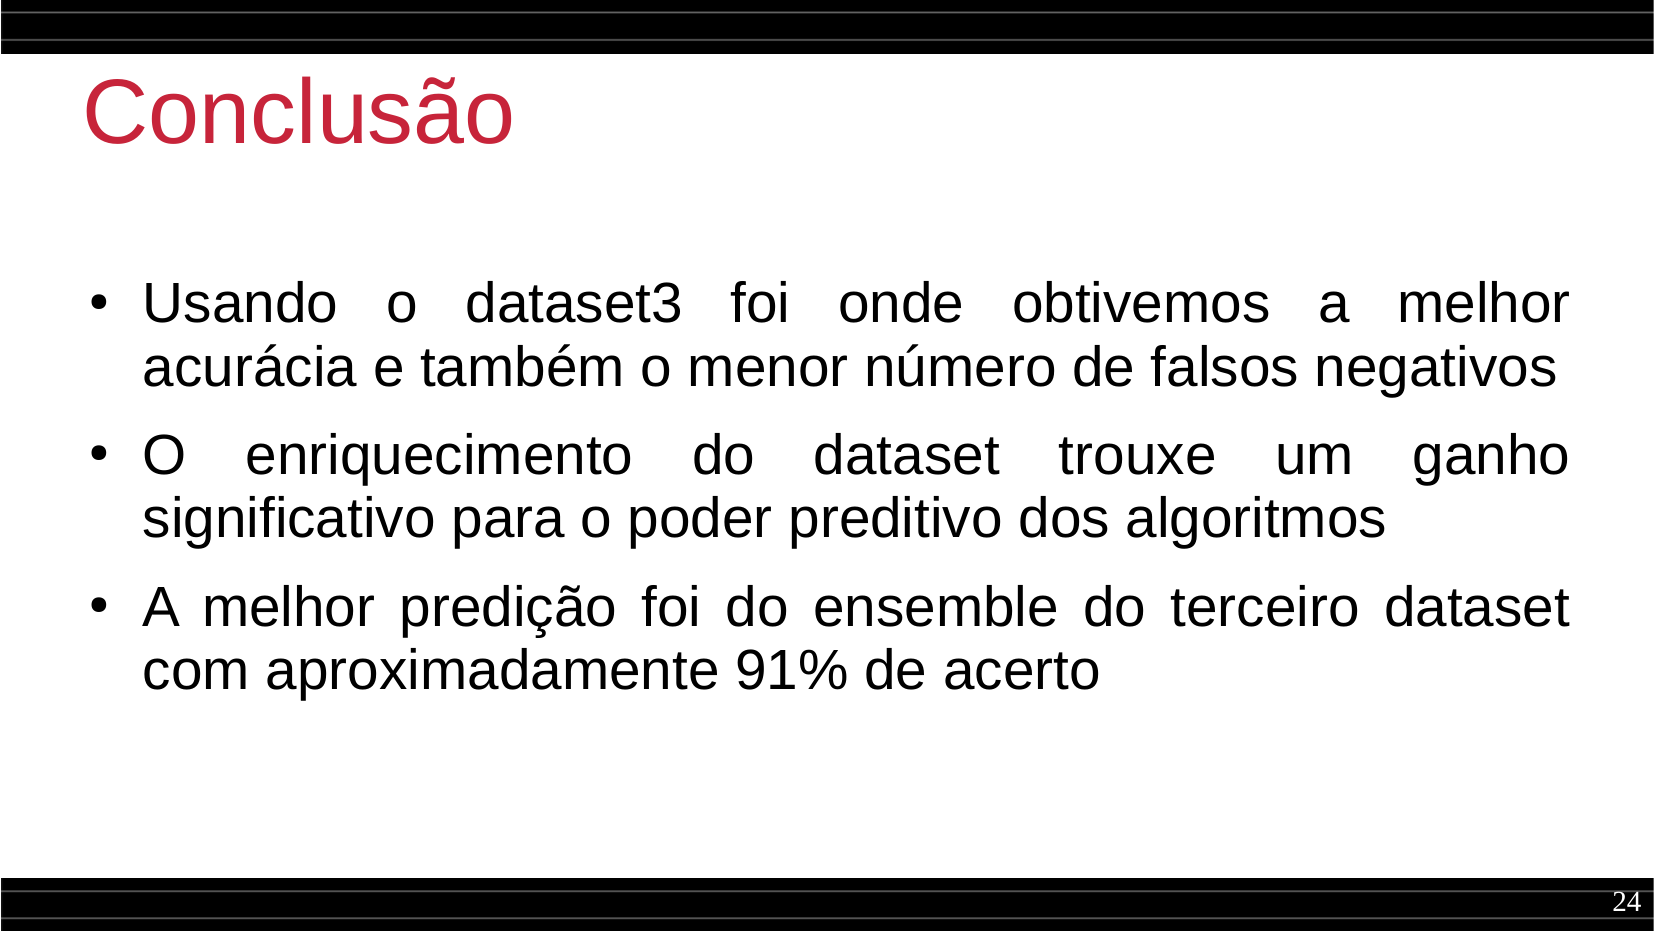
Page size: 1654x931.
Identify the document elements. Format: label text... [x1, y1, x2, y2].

picture [1, 0, 1654, 54]
list Usando o dataset3 foi onde obtivemos a melhor acurácia e também o menor número de falsos negativos O enriquecimento do dataset trouxe um ganho significativo para o poder preditivo dos algoritmos A melhor predição foi do ensemble do terceiro dataset com aproximadamente 91% de acerto [82, 271, 1571, 758]
picture [1, 878, 1654, 931]
title Conclusão [82, 33, 1571, 189]
